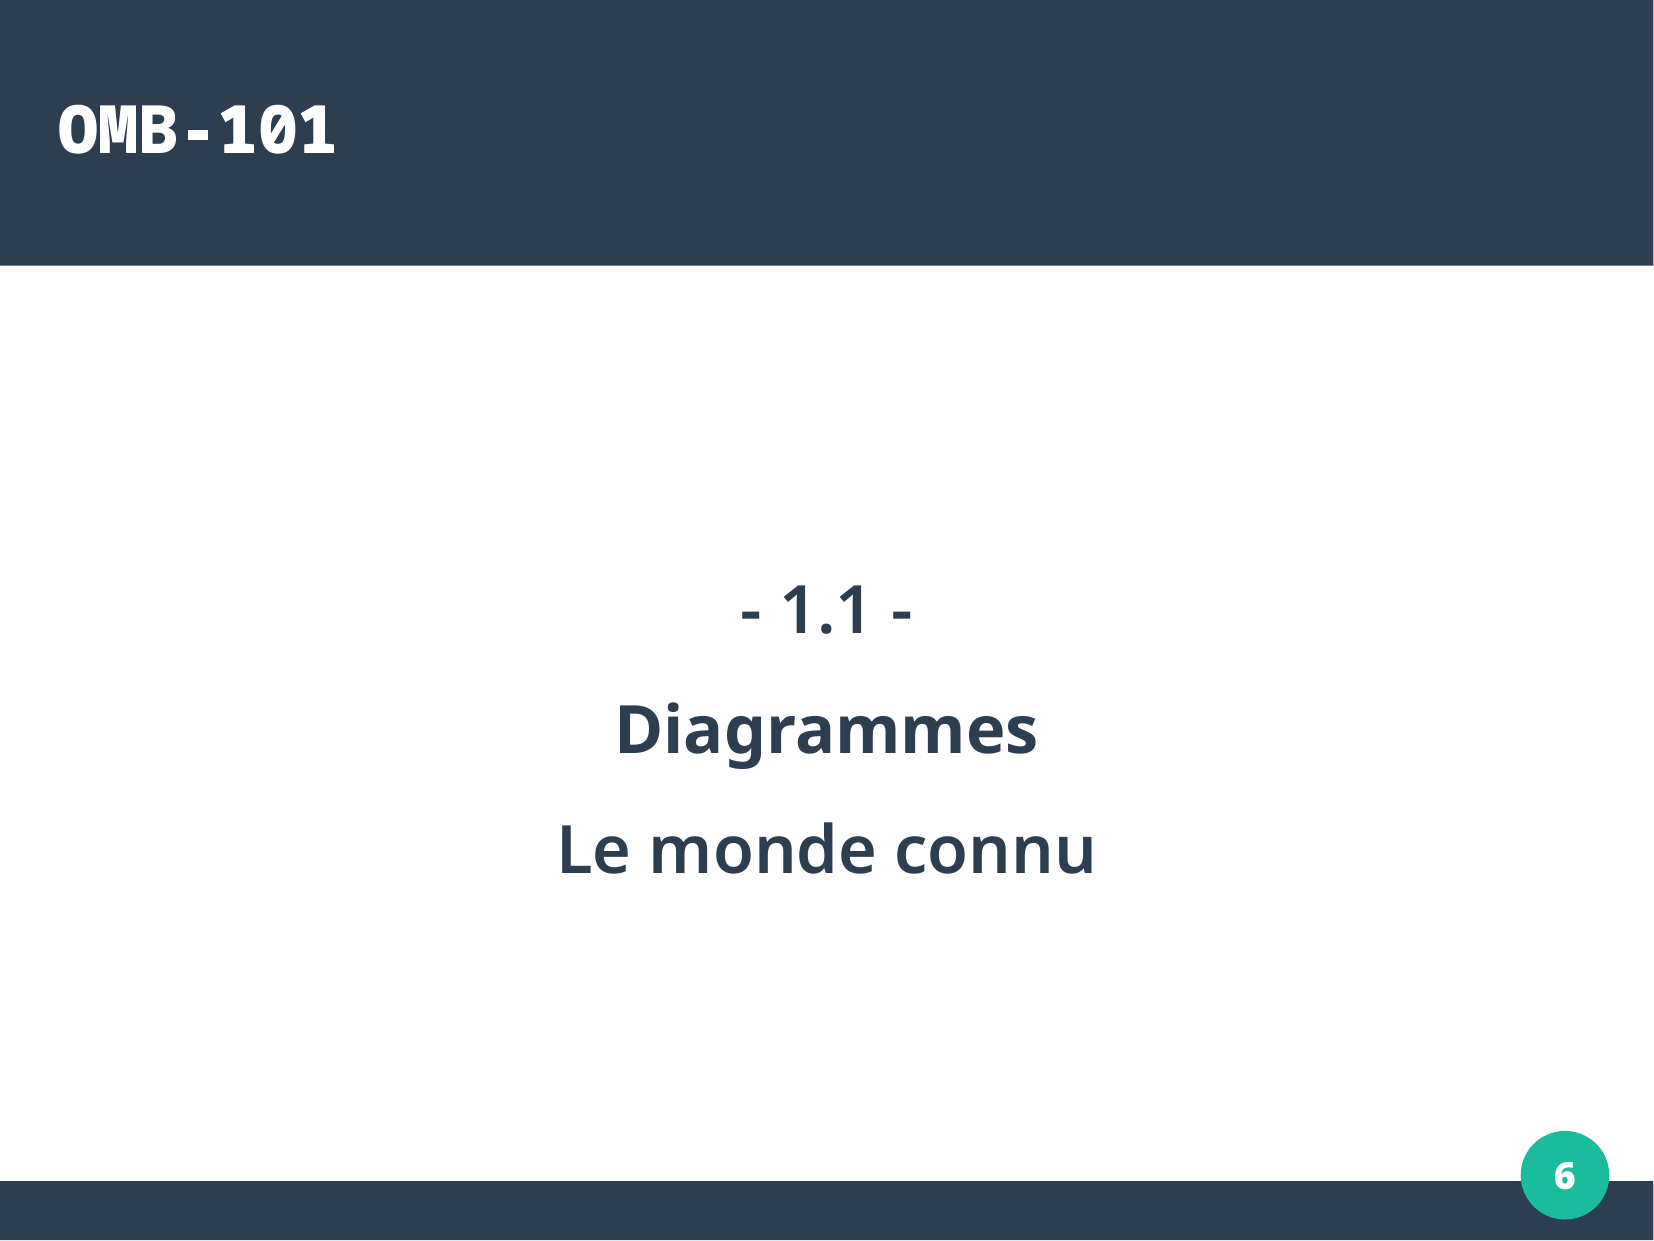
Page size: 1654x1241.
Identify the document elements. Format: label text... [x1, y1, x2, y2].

title OMB-101 [59, 49, 1595, 207]
list - 1.1 - Diagrammes Le monde connu [0, 270, 1654, 1186]
